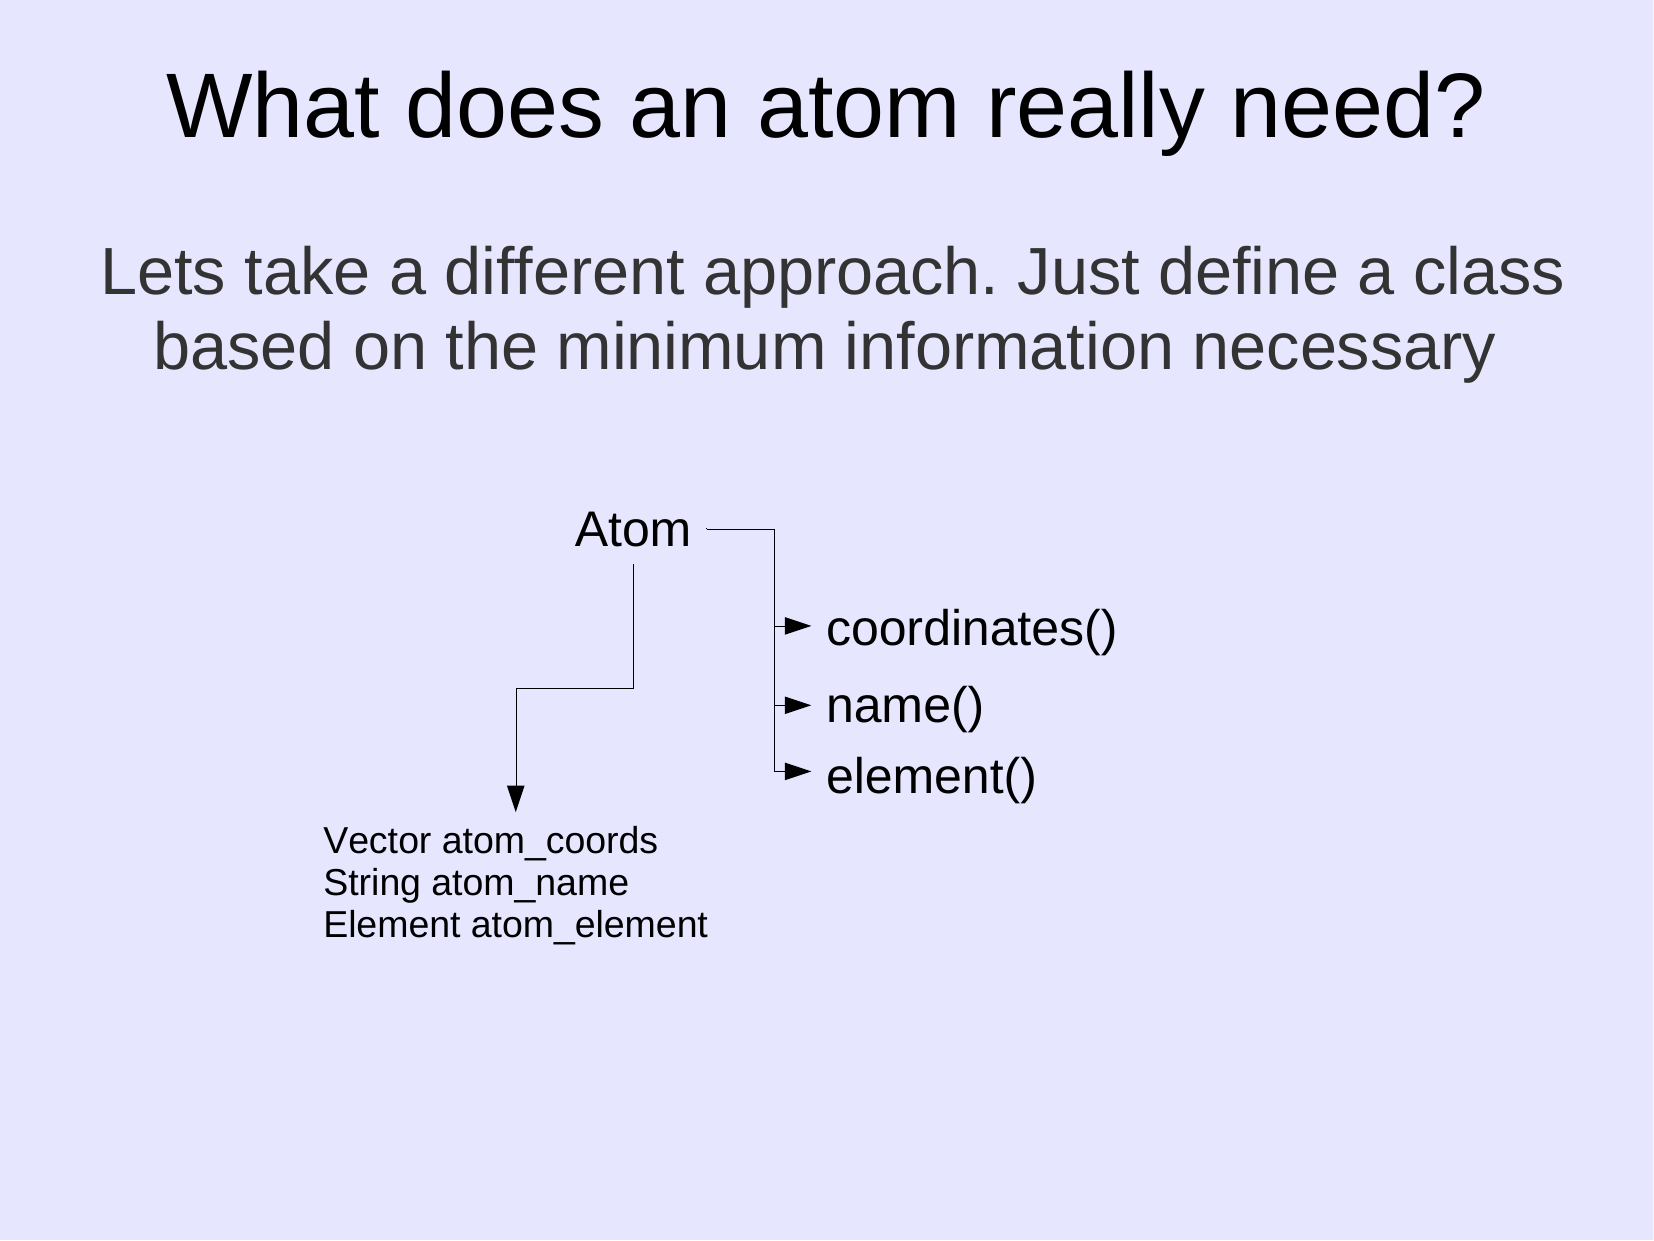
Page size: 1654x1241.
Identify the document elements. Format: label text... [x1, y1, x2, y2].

text_box Atom [560, 493, 707, 565]
list Lets take a different approach. Just define a class based on the minimum information necessary [82, 234, 1571, 1191]
text_box element() [811, 740, 1053, 812]
text_box coordinates() [811, 592, 1133, 664]
title What does an atom really need? [82, 49, 1571, 163]
text_box name() [811, 669, 1000, 740]
text_box Vector atom_coords String atom_name Element atom_element [308, 812, 723, 953]
